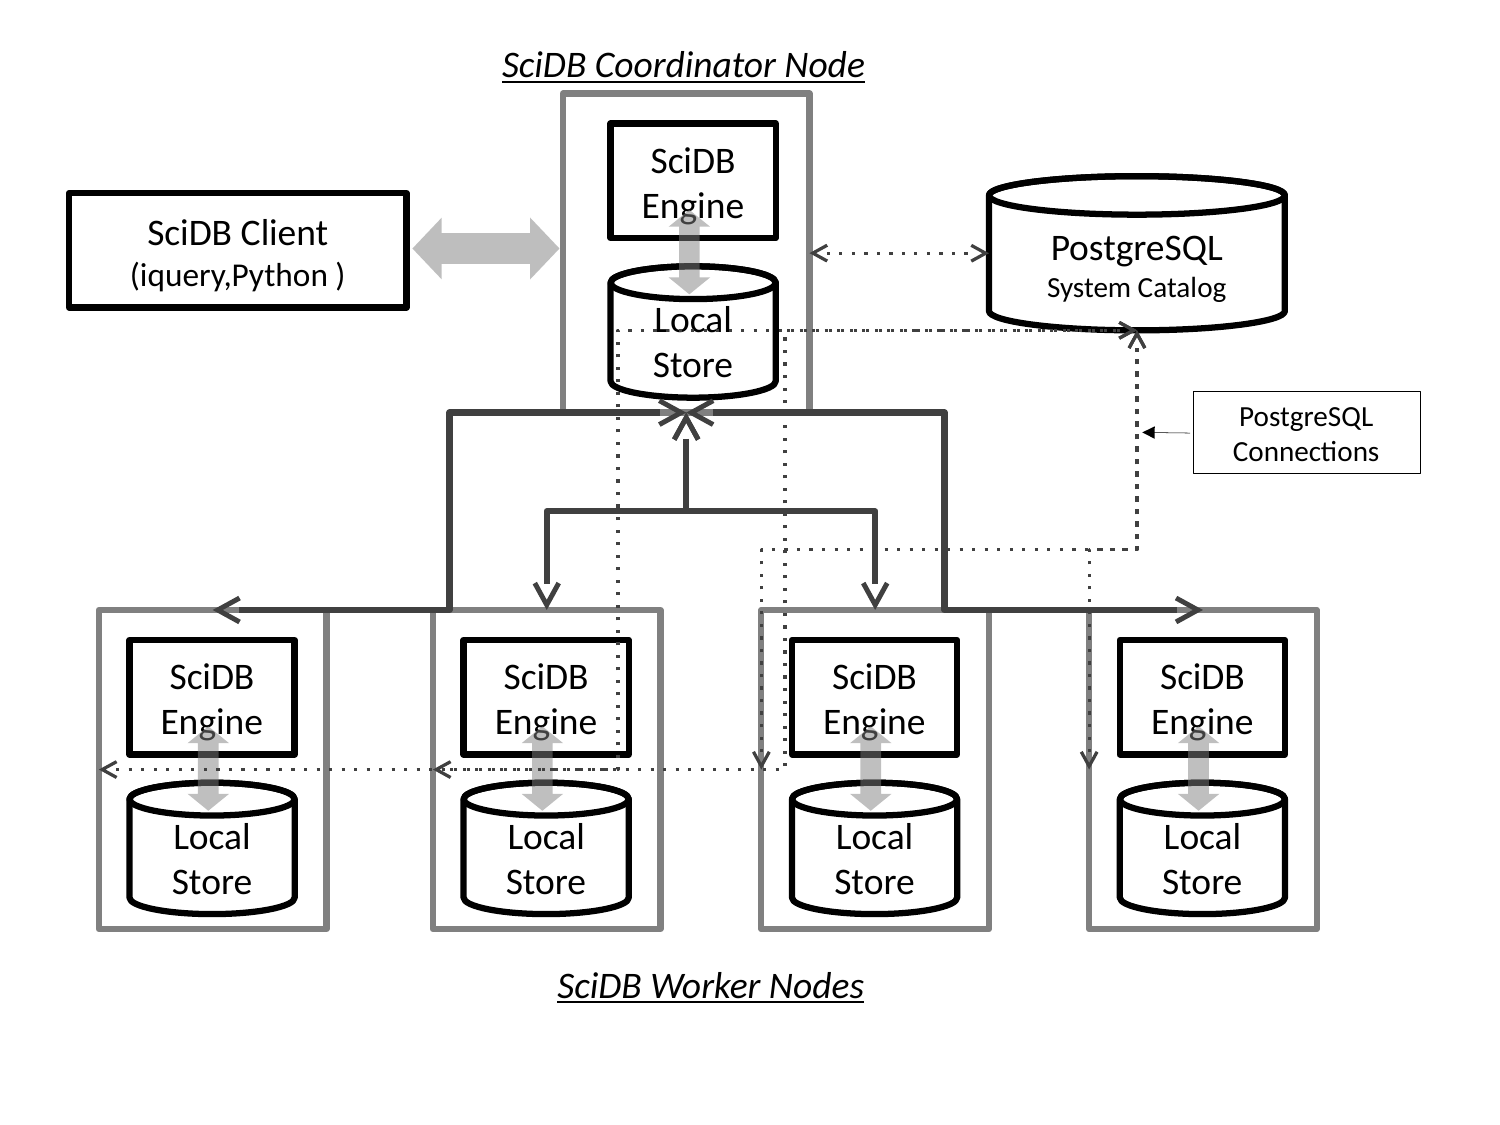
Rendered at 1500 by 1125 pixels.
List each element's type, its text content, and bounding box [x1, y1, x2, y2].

text_box PostgreSQL System Catalog [988, 196, 1285, 331]
text_box [1177, 726, 1220, 811]
text_box [668, 209, 711, 295]
text_box SciDB Coordinator Node [405, 32, 962, 93]
text_box SciDB Engine [791, 640, 958, 755]
text_box SciDB Worker Nodes [432, 953, 989, 1014]
text_box SciDB Client (iquery,Python ) [69, 193, 407, 308]
text_box Local Store [463, 800, 629, 915]
text_box [850, 726, 892, 811]
text_box [412, 217, 560, 280]
text_box [187, 726, 229, 811]
text_box SciDB Engine [129, 640, 295, 755]
text_box Local Store [129, 801, 295, 915]
text_box SciDB Engine [610, 123, 776, 239]
text_box Local Store [1119, 800, 1285, 915]
text_box SciDB Engine [1119, 640, 1285, 755]
text_box PostgreSQL Connections [1192, 391, 1420, 473]
text_box SciDB Engine [463, 640, 629, 755]
text_box Local Store [791, 800, 958, 915]
text_box [521, 726, 564, 811]
text_box Local Store [610, 284, 776, 398]
